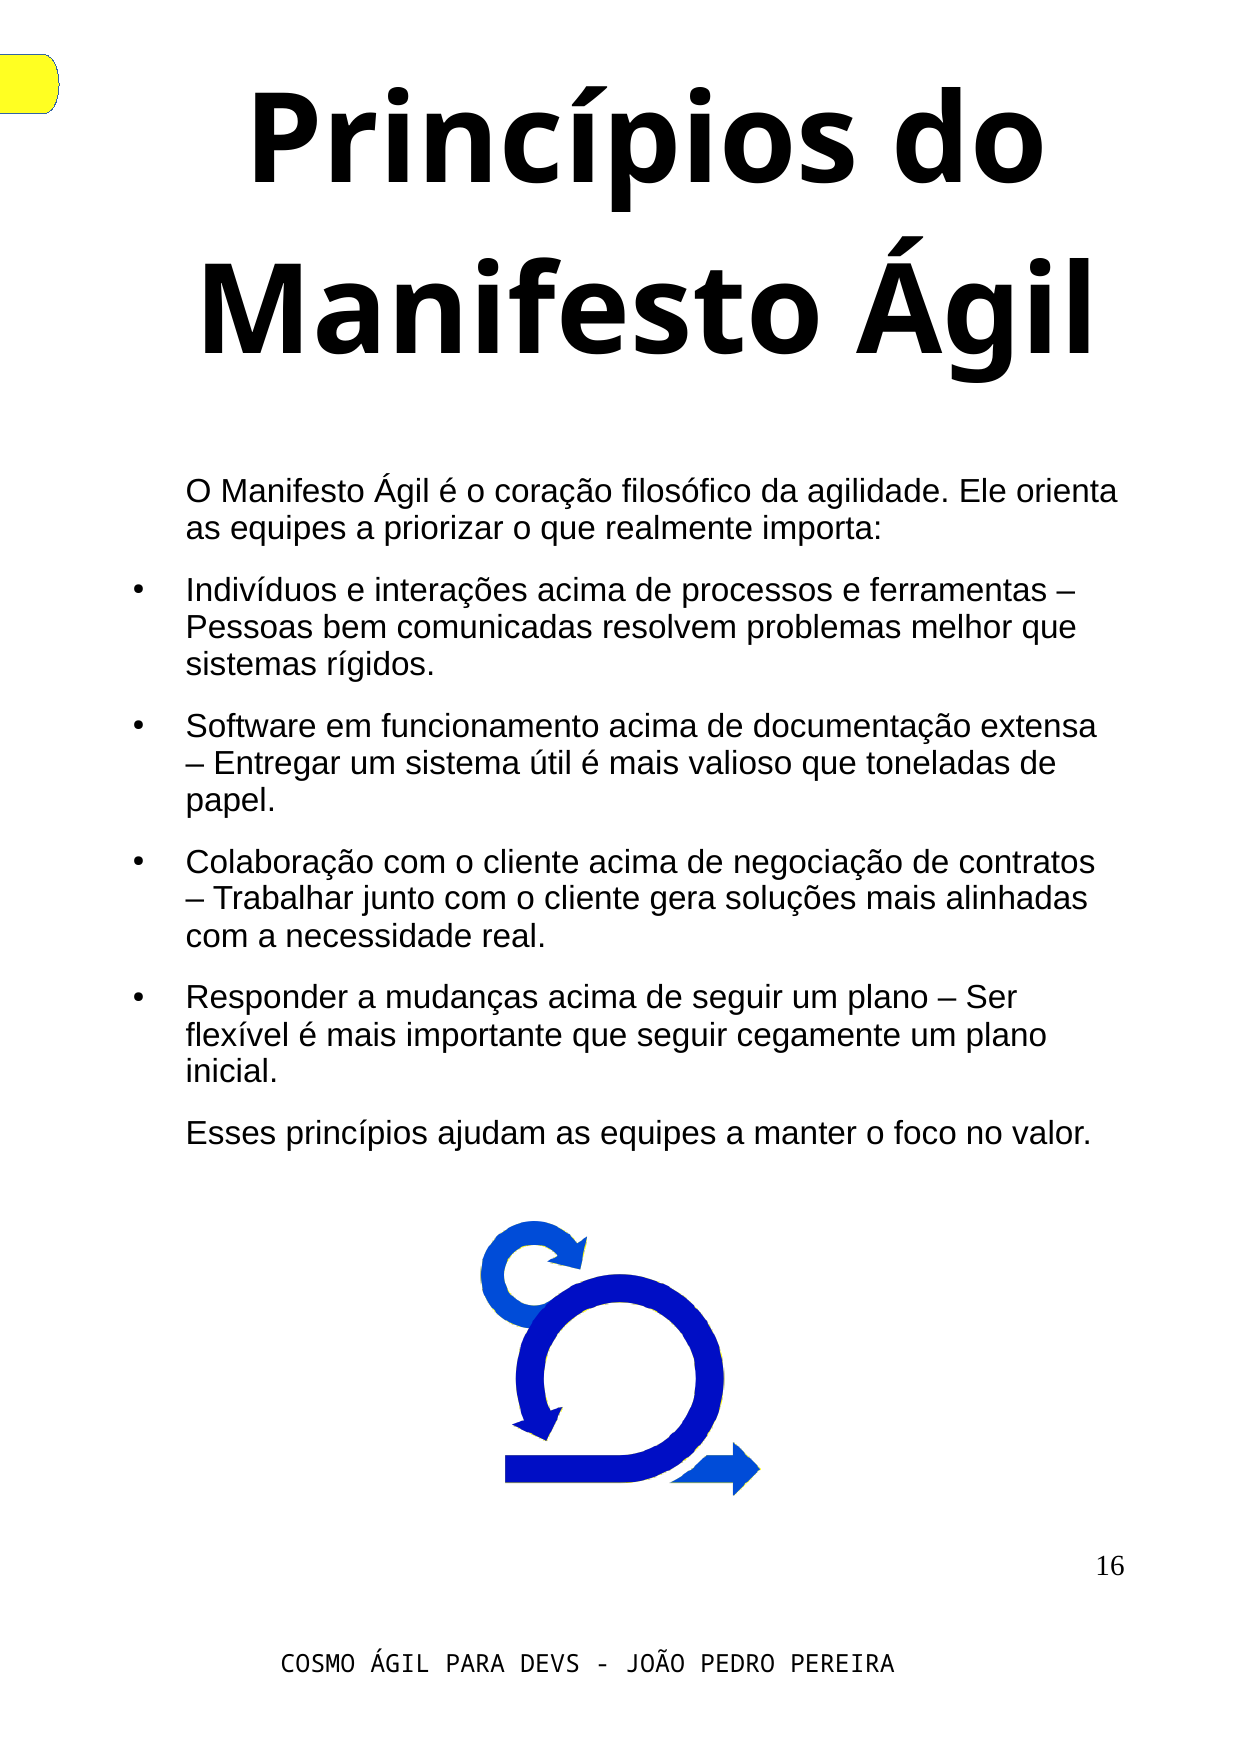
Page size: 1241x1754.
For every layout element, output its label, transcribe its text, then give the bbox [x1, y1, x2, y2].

text_box [0, 54, 60, 114]
title Princípios do Manifesto Ágil [141, 77, 1152, 532]
list O Manifesto Ágil é o coração filosófico da agilidade. Ele orienta as equipes a priorizar o que realmente importa: Indivíduos e interações acima de processos e ferramentas – Pessoas bem comunicadas resolvem problemas melhor que sistemas rígidos. Software em funcionamento acima de documentação extensa – Entregar um sistema útil é mais valioso que toneladas de papel. Colaboração com o cliente acima de negociação de contratos – Trabalhar junto com o cliente gera soluções mais alinhadas com a necessidade real. Responder a mudanças acima de seguir um plano – Ser flexível é mais importante que seguir cegamente um plano inicial. Esses princípios ajudam as equipes a manter o foco no valor. [112, 472, 1123, 1422]
picture [383, 1122, 857, 1595]
text_box COSMO ÁGIL PARA DEVS - JOÃO PEDRO PEREIRA [265, 1638, 1207, 1695]
